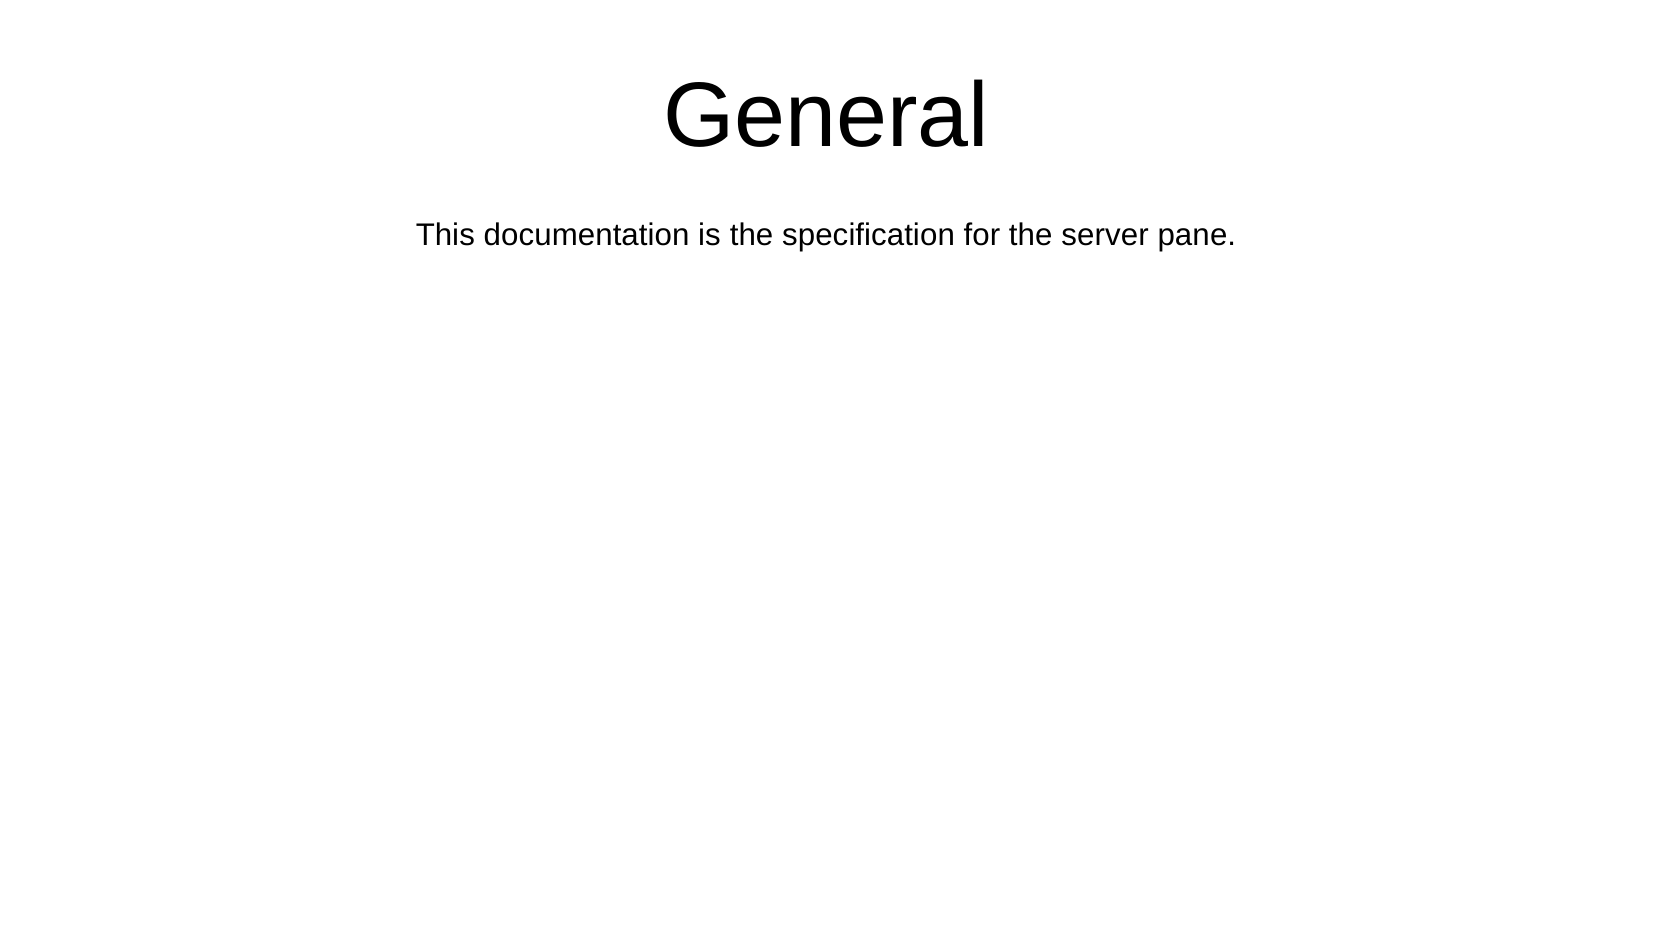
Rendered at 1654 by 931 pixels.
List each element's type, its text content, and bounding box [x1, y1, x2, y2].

list This documentation is the specification for the server pane. [82, 217, 1571, 758]
title General [82, 37, 1571, 193]
